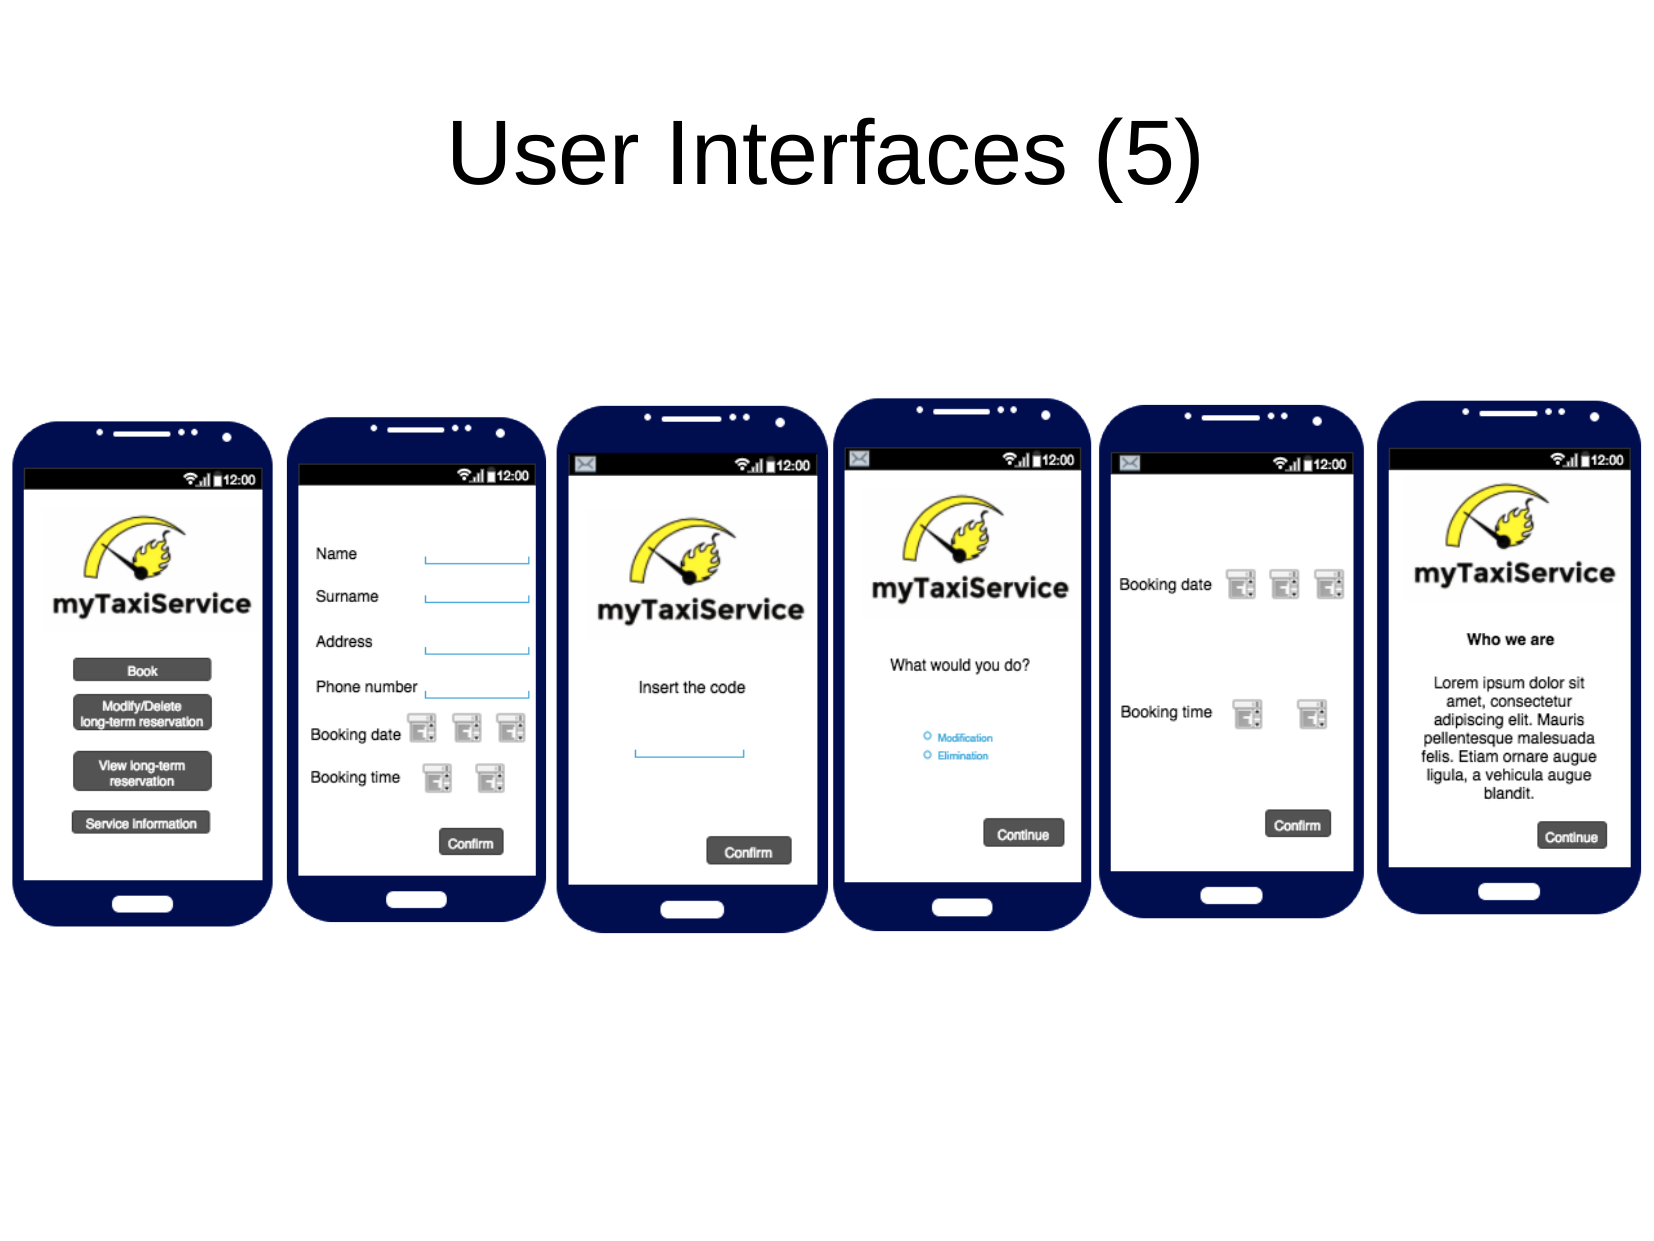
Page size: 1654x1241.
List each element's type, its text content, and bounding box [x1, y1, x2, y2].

picture [11, 386, 1648, 951]
title User Interfaces (5) [82, 49, 1571, 257]
